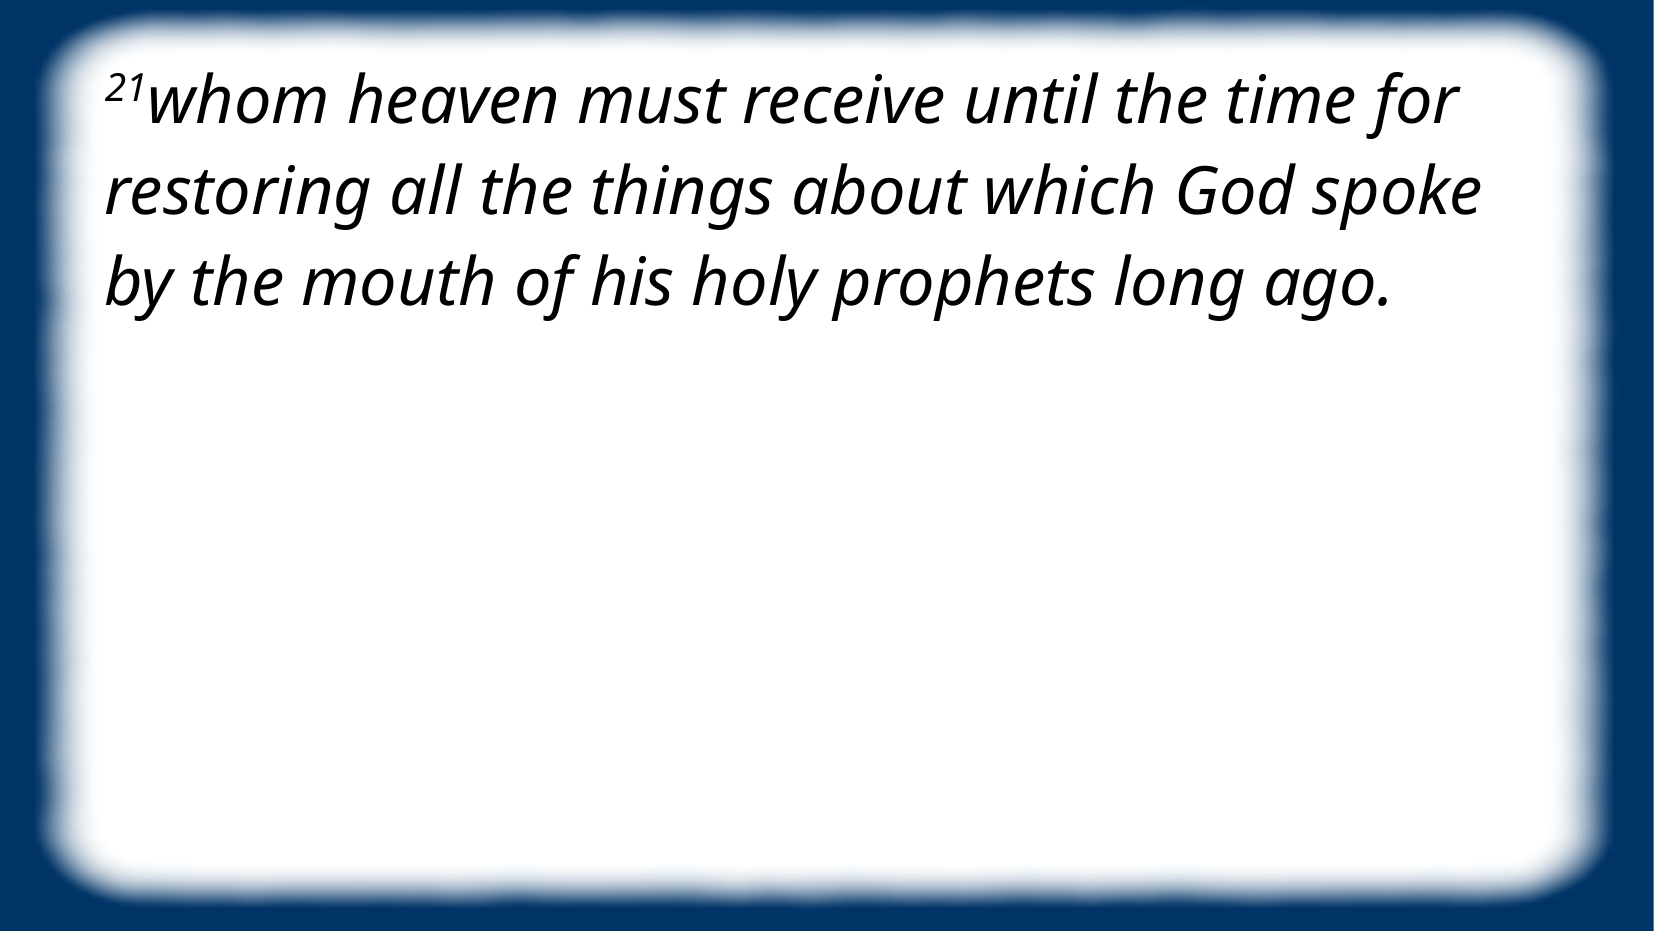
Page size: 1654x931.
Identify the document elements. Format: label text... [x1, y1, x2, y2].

text_box 21whom heaven must receive until the time for restoring all the things about which God spoke by the mouth of his holy prophets long ago. [90, 45, 1546, 355]
picture [0, 0, 1654, 931]
